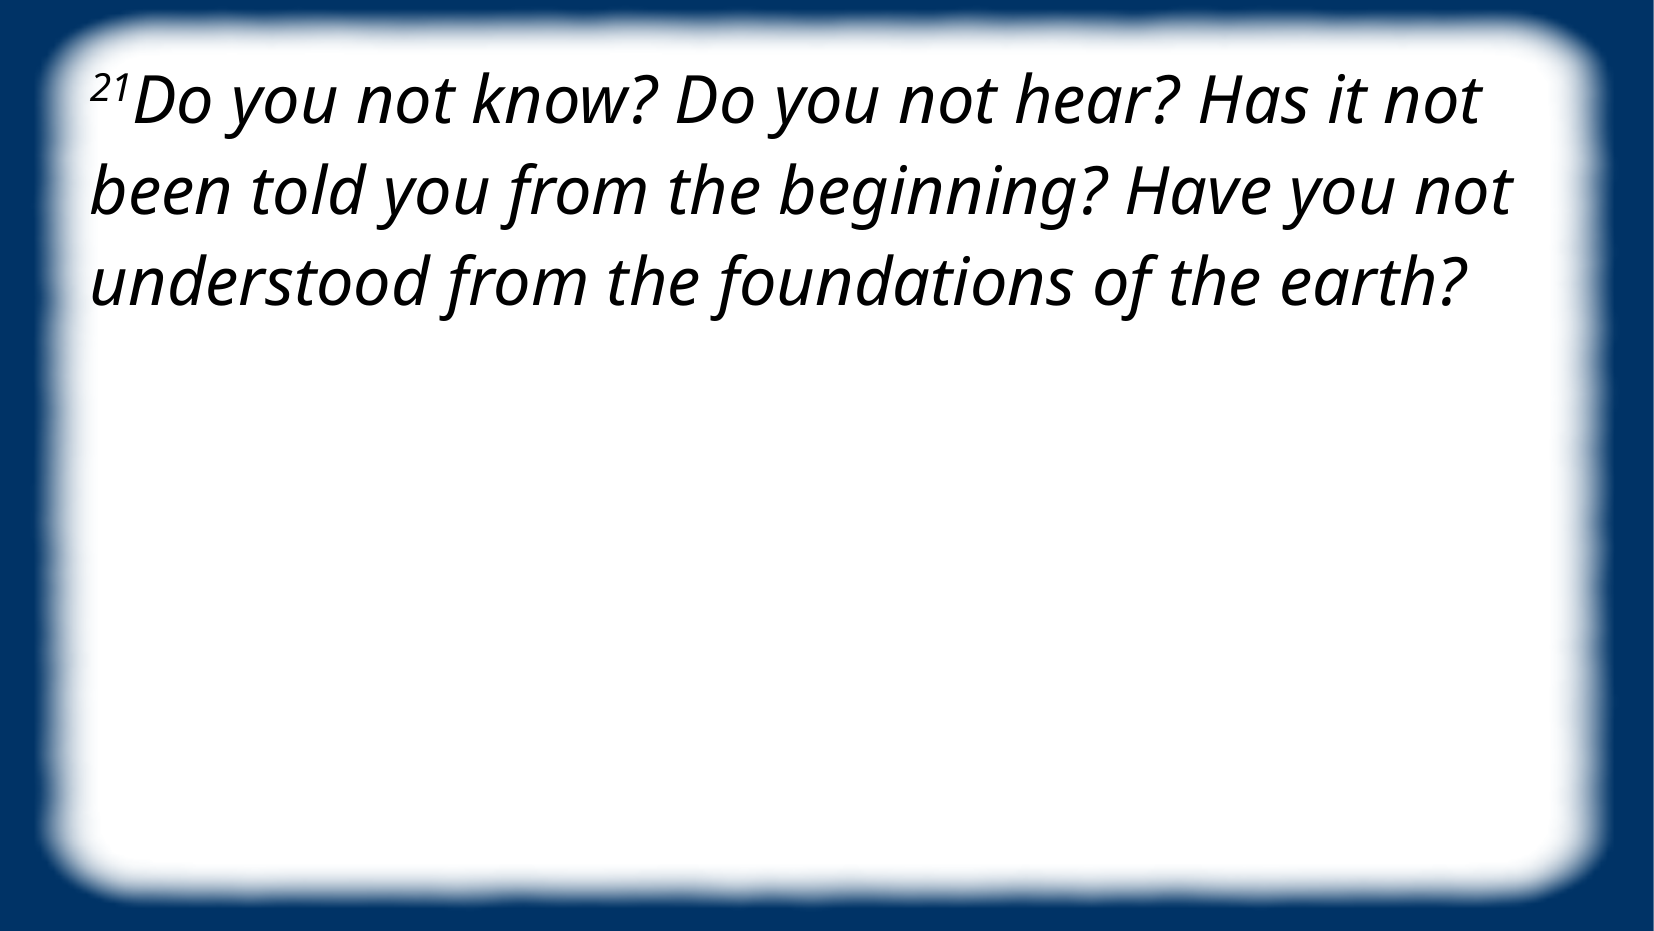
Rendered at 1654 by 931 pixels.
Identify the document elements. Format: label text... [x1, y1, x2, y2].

picture [0, 0, 1654, 931]
text_box 21Do you not know? Do you not hear? Has it not been told you from the beginning? Have you not understood from the foundations of the earth? [75, 45, 1591, 346]
